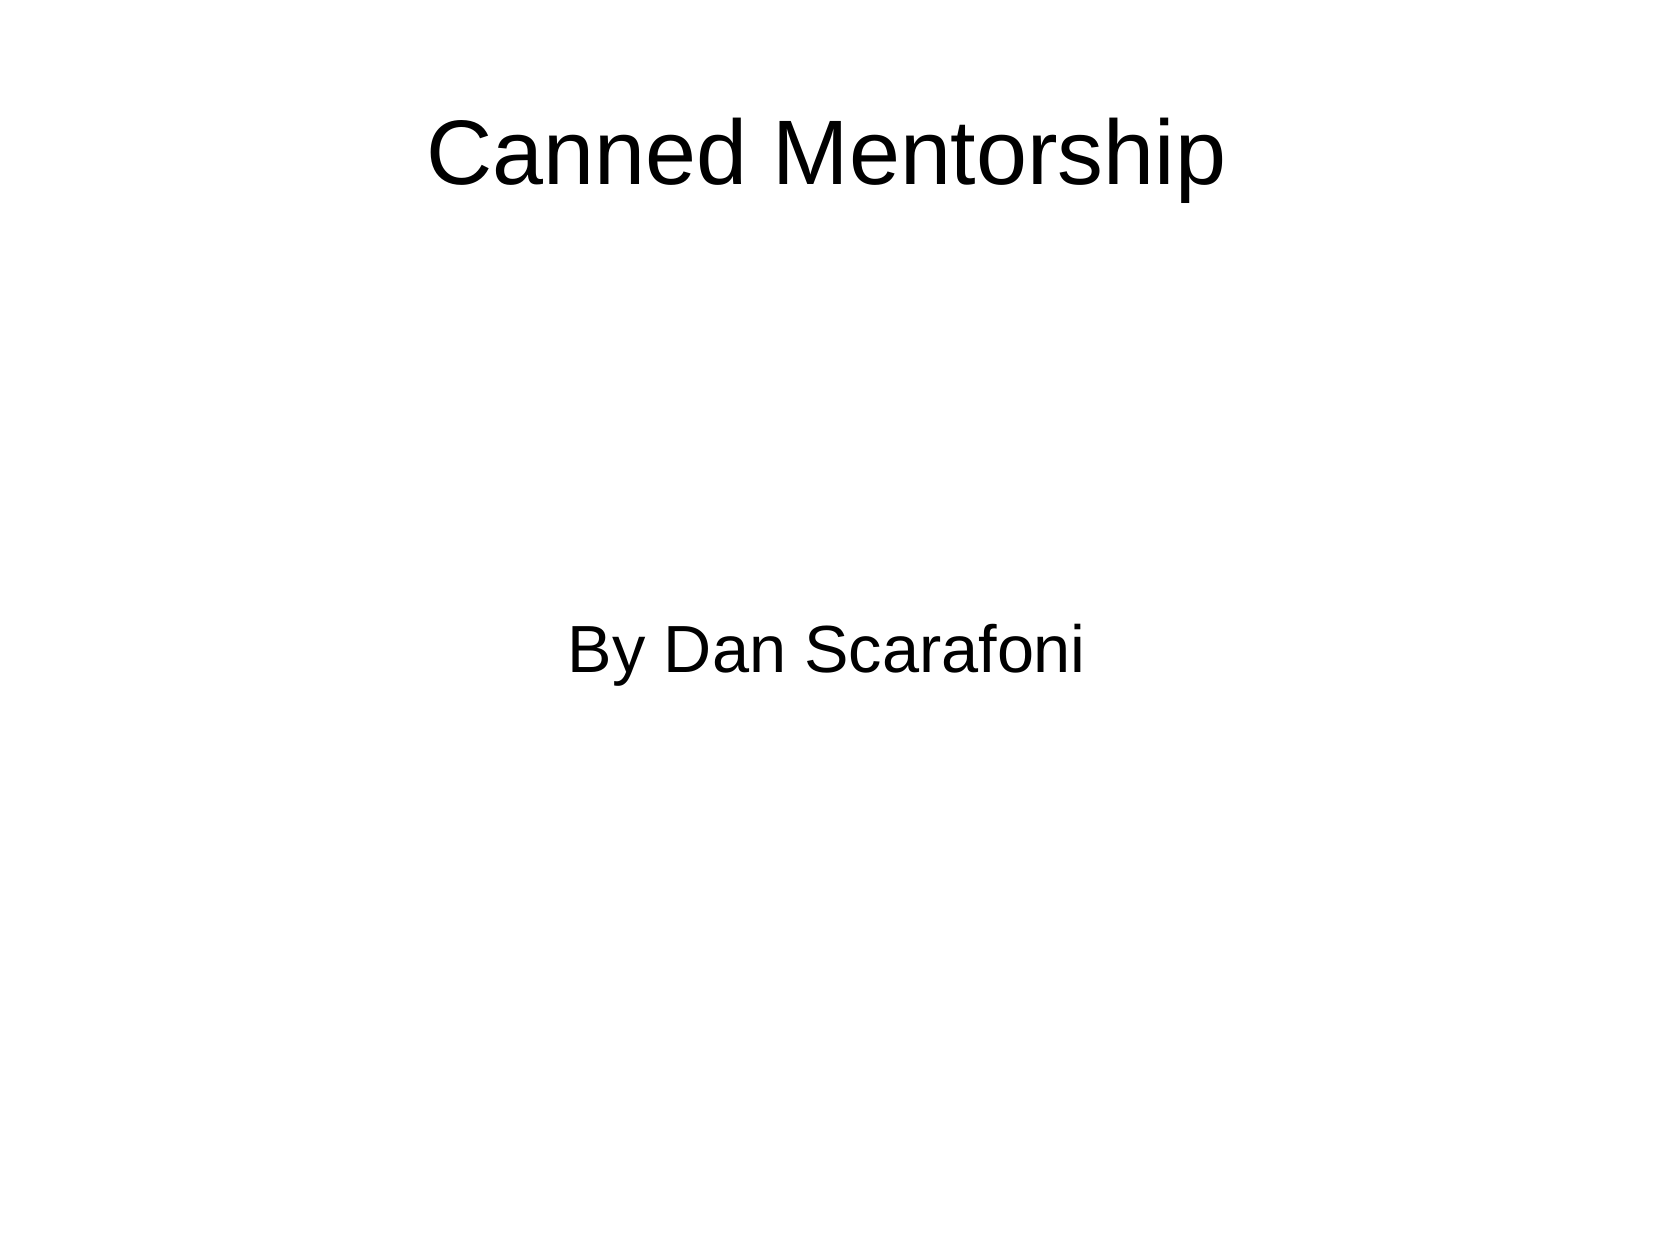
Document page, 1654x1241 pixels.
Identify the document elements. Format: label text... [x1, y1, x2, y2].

subtitle By Dan Scarafoni [82, 290, 1571, 1010]
title Canned Mentorship [82, 49, 1571, 257]
